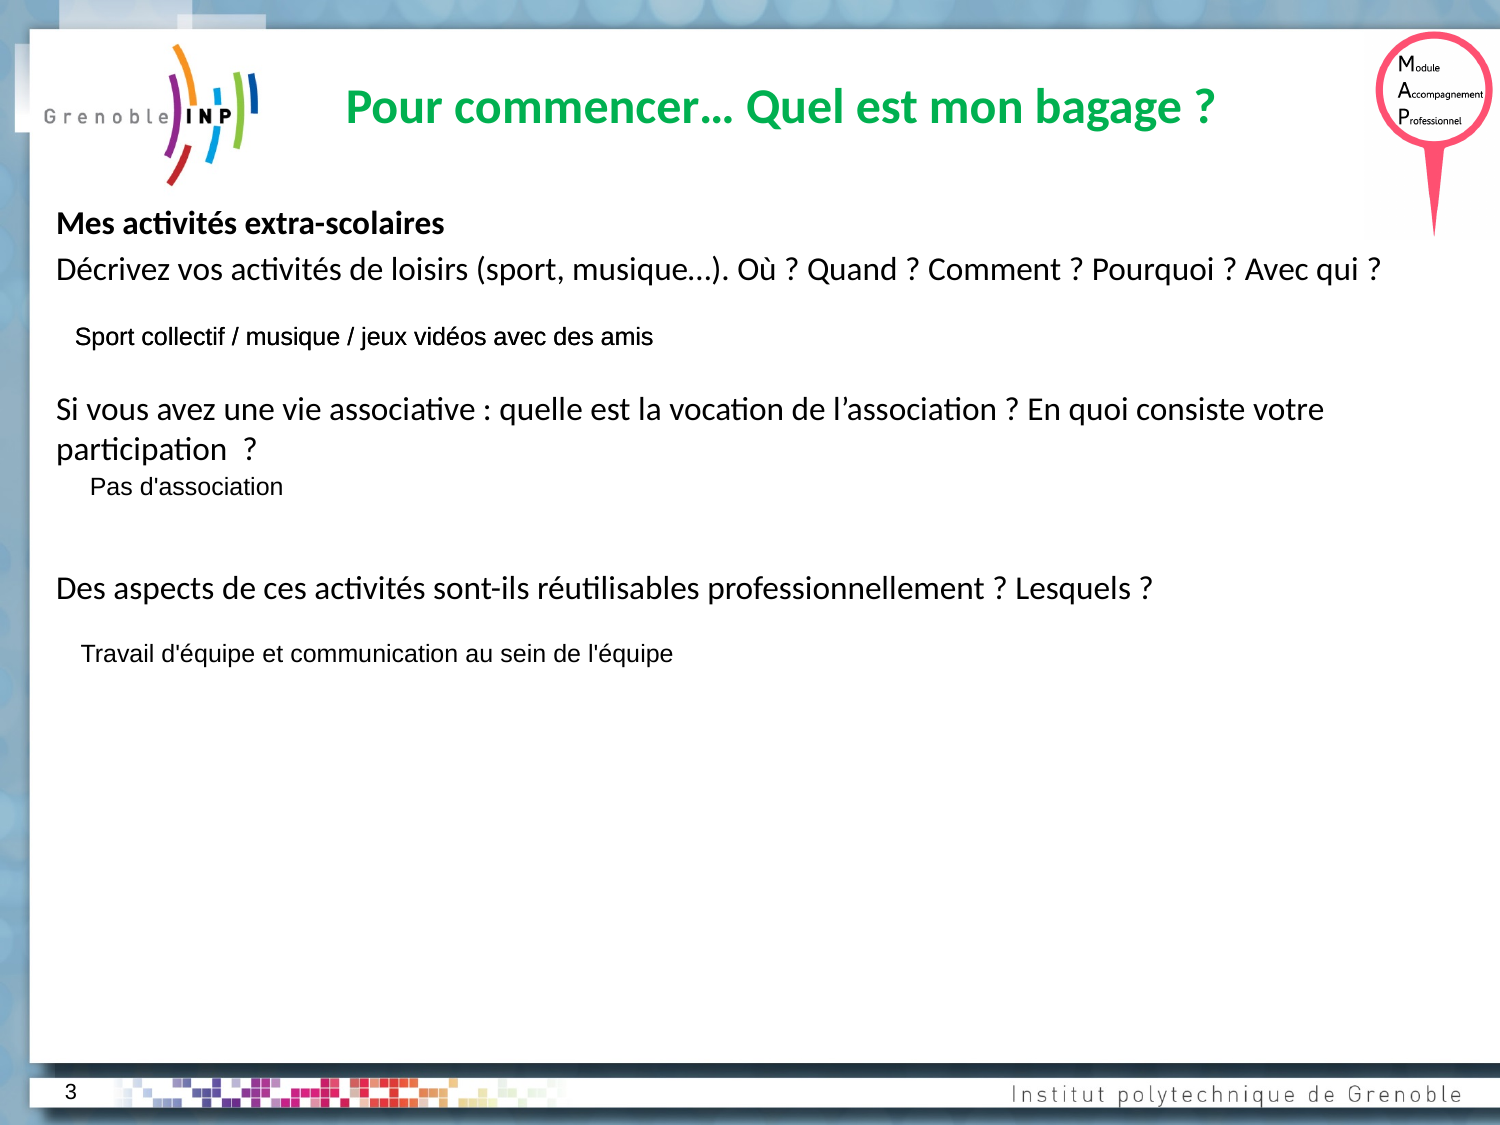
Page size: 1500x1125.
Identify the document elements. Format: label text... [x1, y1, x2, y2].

text_box Pas d'association [75, 464, 300, 508]
text_box Travail d'équipe et communication au sein de l'équipe [65, 632, 691, 676]
text_box Mes activités extra-scolaires Décrivez vos activités de loisirs (sport, musique…). Où ? Quand ? Comment ? Pourquoi ? Avec qui ? Si vous avez une vie associative : quelle est la vocation de l’association ? En quoi consiste votre participation ? Des aspects de ces activités sont-ils réutilisables professionnellement ? Lesquels ? [41, 193, 1483, 1071]
text_box Pour commencer… Quel est mon bagage ? [289, 66, 1303, 142]
picture [0, 0, 1500, 1125]
text_box Sport collectif / musique / jeux vidéos avec des amis [60, 315, 670, 358]
